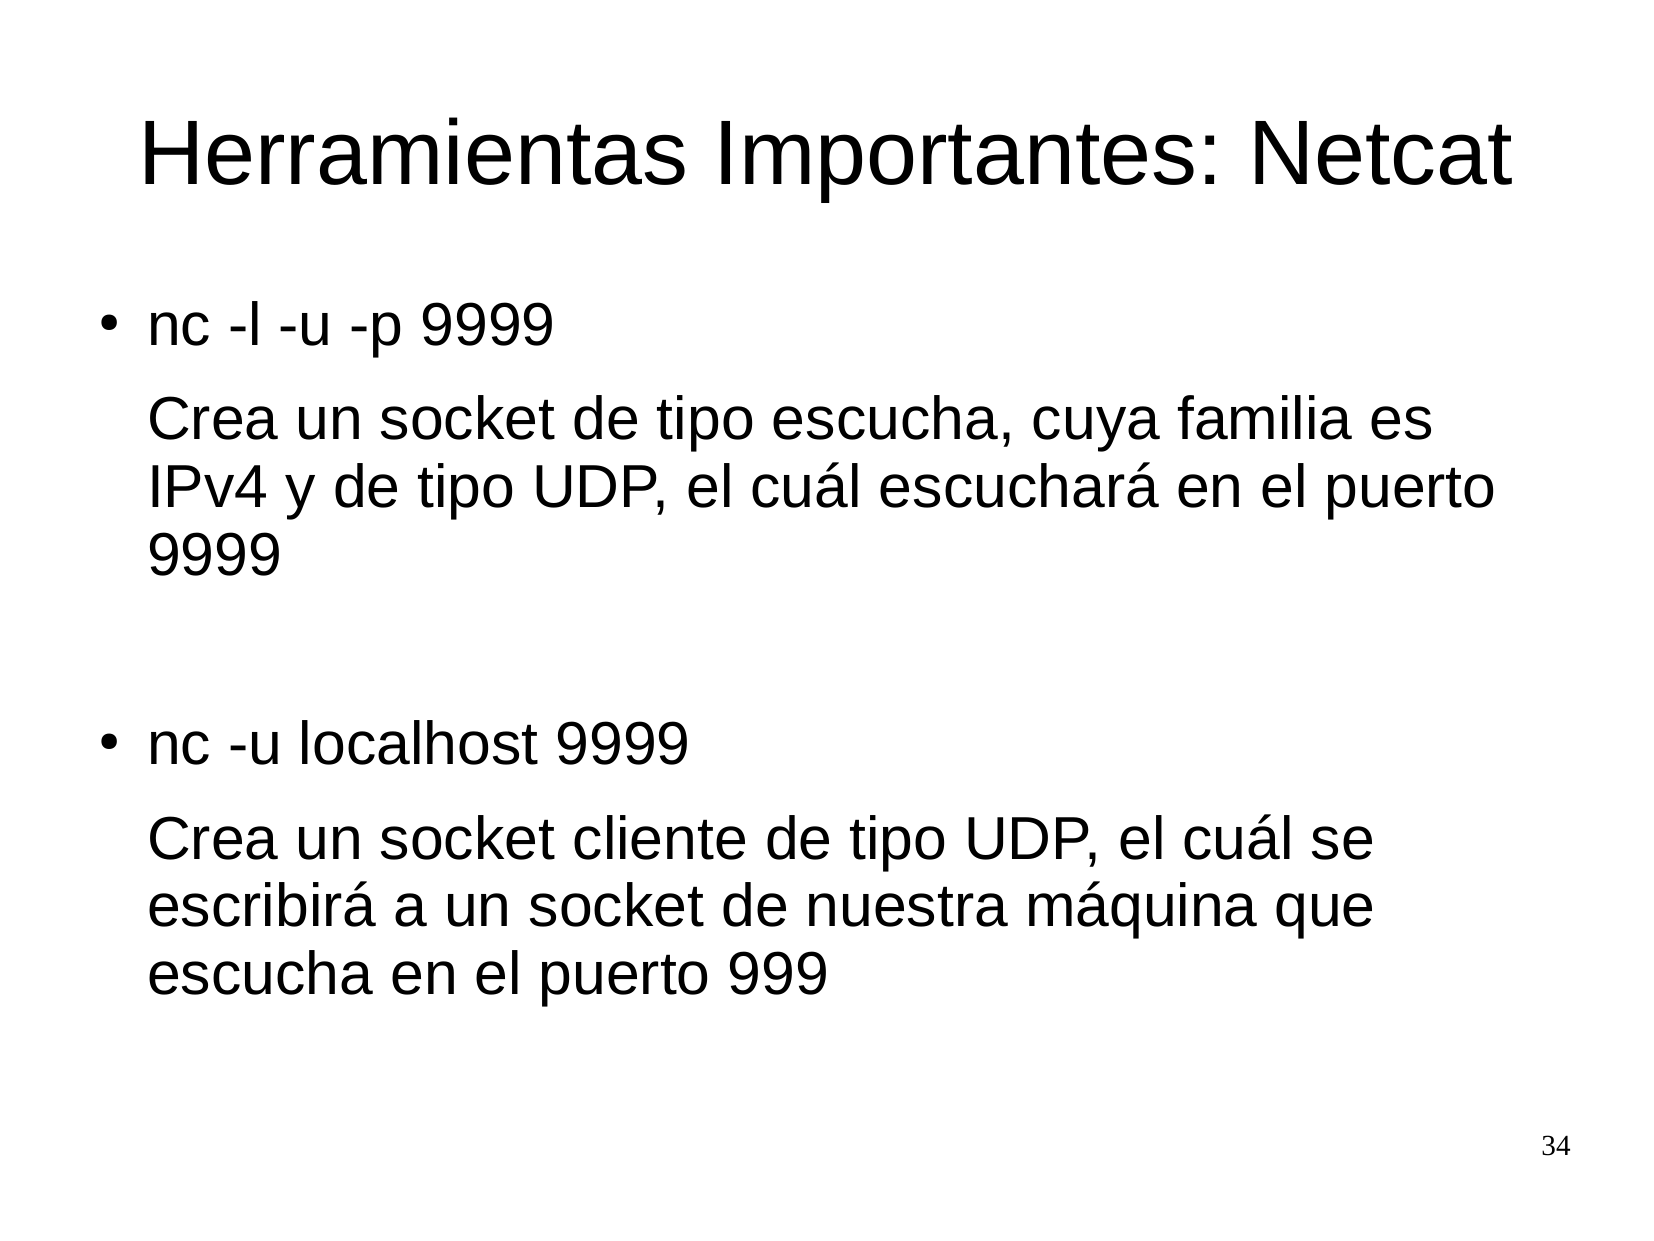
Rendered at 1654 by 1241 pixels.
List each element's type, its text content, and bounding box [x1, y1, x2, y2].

title Herramientas Importantes: Netcat [82, 49, 1571, 257]
list nc -l -u -p 9999 Crea un socket de tipo escucha, cuya familia es IPv4 y de tipo UDP, el cuál escuchará en el puerto 9999 nc -u localhost 9999 Crea un socket cliente de tipo UDP, el cuál se escribirá a un socket de nuestra máquina que escucha en el puerto 999 [82, 290, 1538, 1010]
